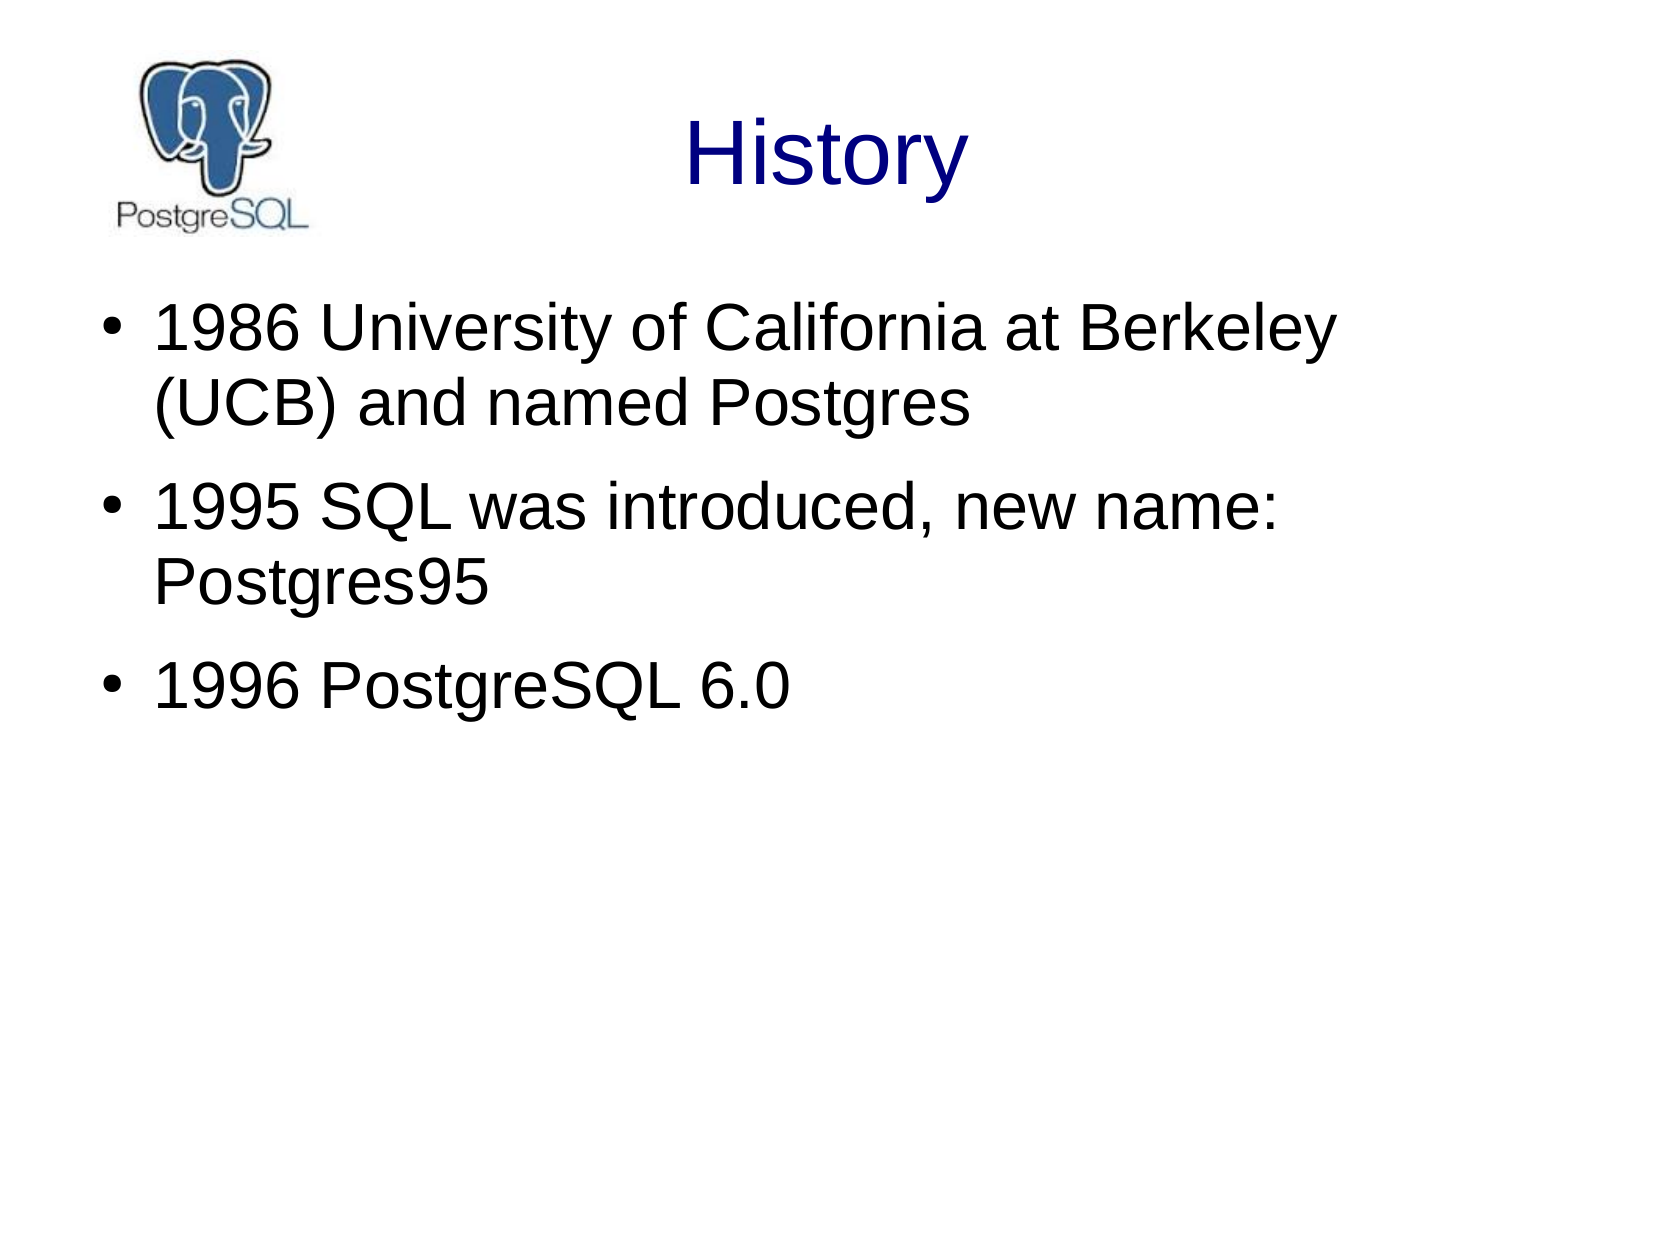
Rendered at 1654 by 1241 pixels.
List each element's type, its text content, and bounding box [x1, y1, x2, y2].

list 1986 University of California at Berkeley (UCB) and named Postgres 1995 SQL was introduced, new name: Postgres95 1996 PostgreSQL 6.0 [82, 290, 1538, 1010]
picture [59, 50, 356, 237]
title History [82, 49, 1571, 257]
